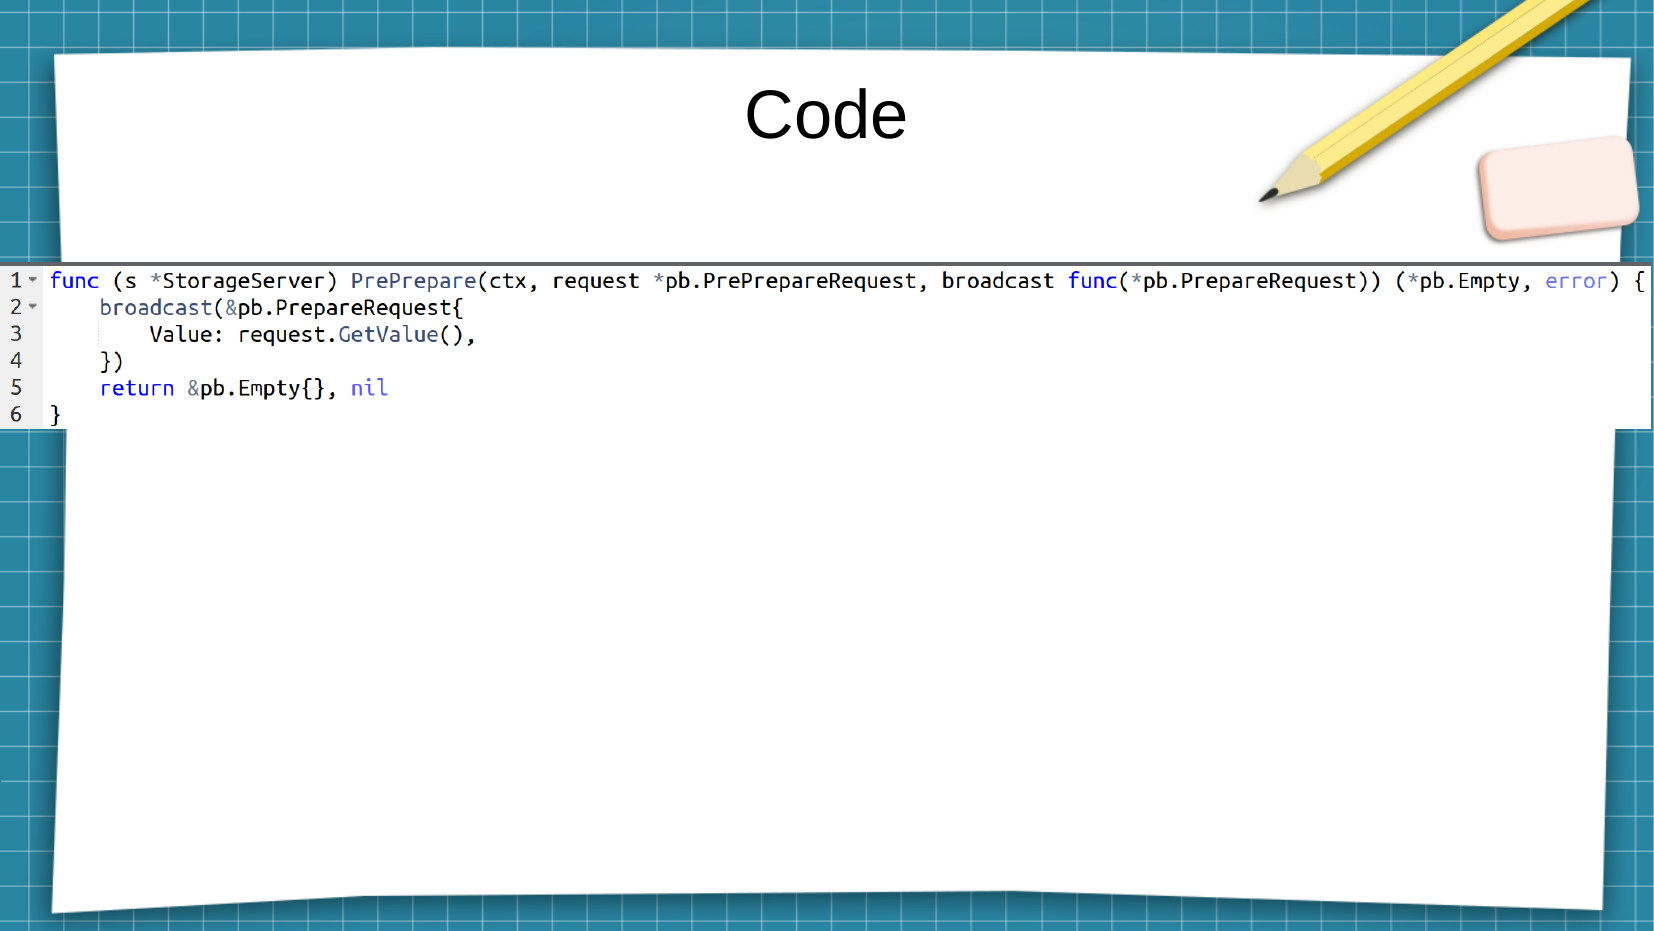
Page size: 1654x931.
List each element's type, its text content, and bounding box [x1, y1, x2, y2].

picture [0, 0, 1654, 931]
title Code [82, 37, 1571, 193]
